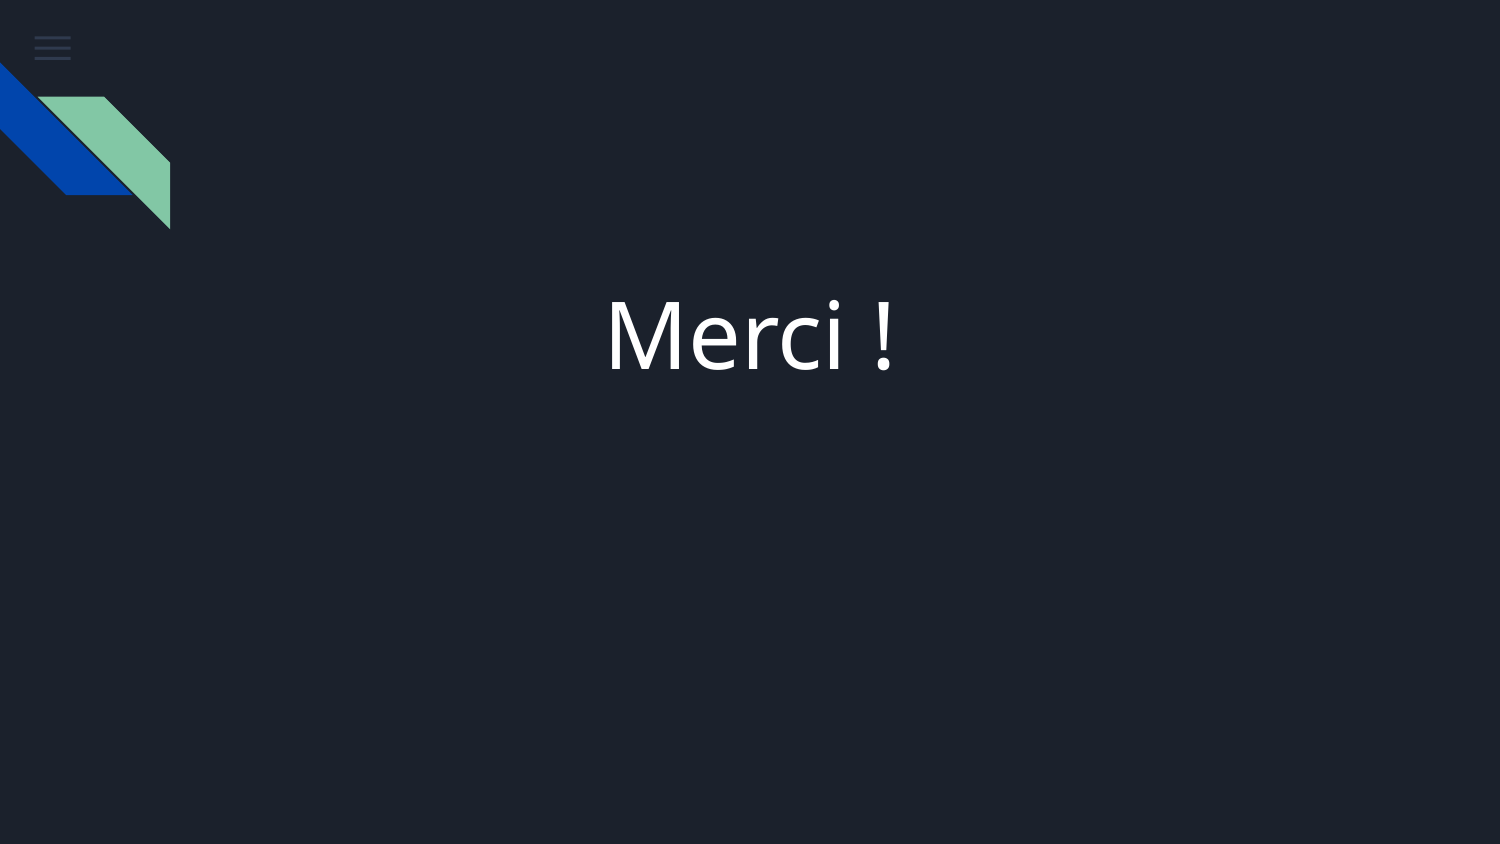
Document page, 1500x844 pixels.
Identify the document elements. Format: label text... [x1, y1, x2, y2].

title Merci ! [0, 261, 1500, 411]
